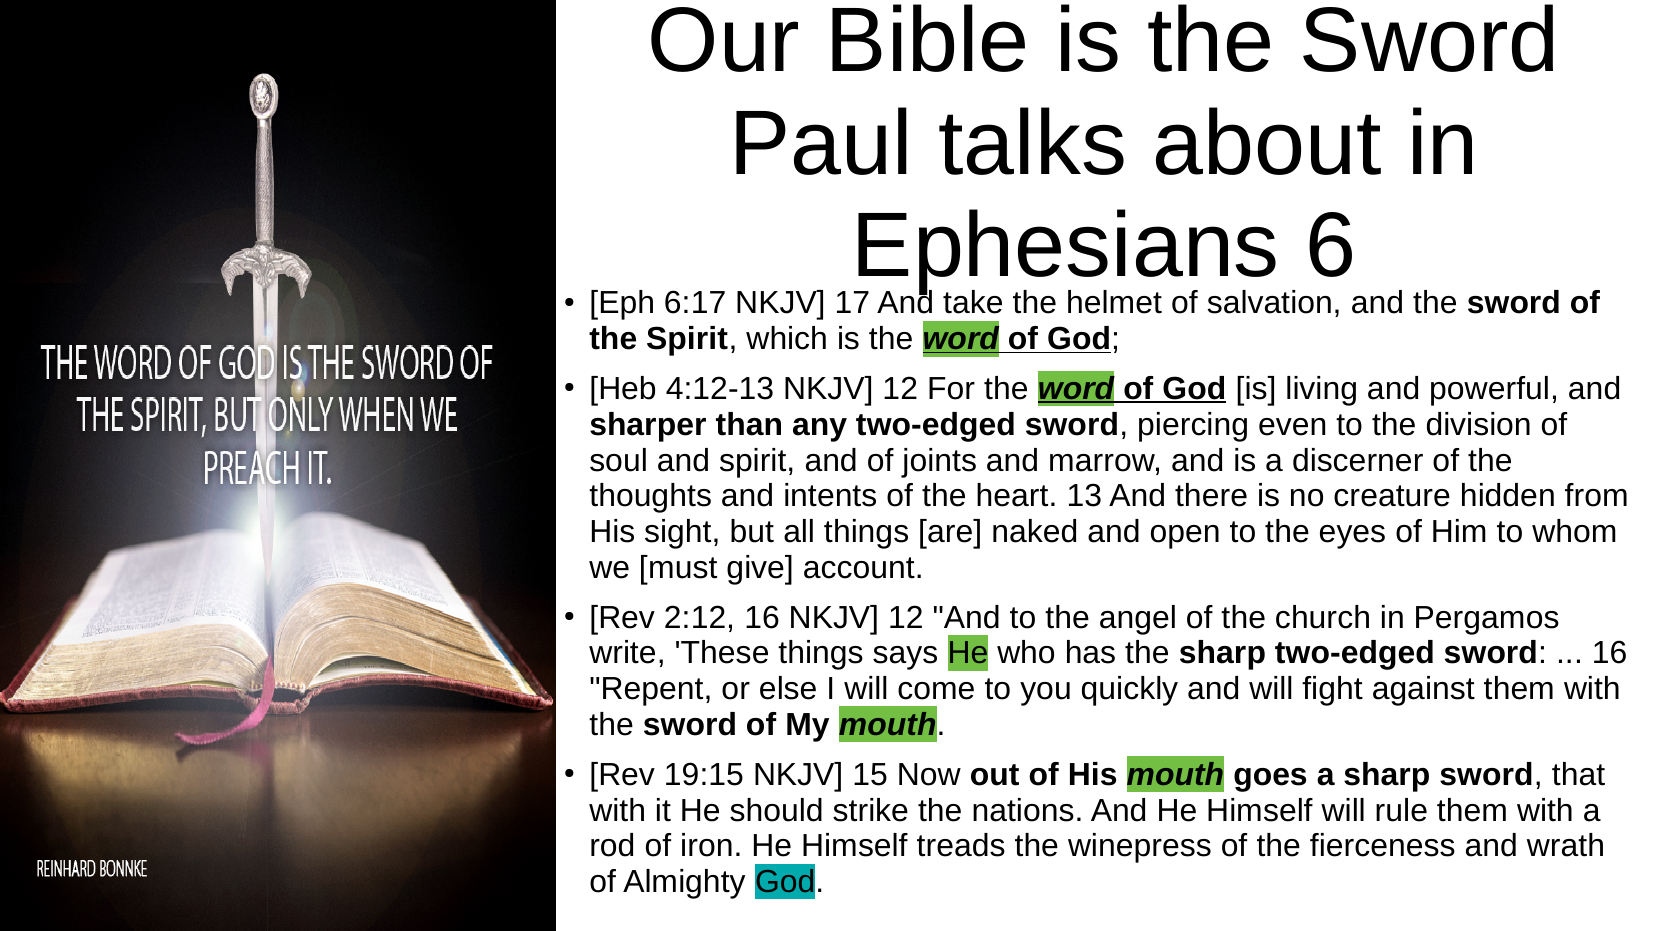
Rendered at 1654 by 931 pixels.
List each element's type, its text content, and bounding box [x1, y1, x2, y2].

list [Eph 6:17 NKJV] 17 And take the helmet of salvation, and the sword of the Spirit, which is the word of God; [Heb 4:12-13 NKJV] 12 For the word of God [is] living and powerful, and sharper than any two-edged sword, piercing even to the division of soul and spirit, and of joints and marrow, and is a discerner of the thoughts and intents of the heart. 13 And there is no creature hidden from His sight, but all things [are] naked and open to the eyes of Him to whom we [must give] account. [Rev 2:12, 16 NKJV] 12 "And to the angel of the church in Pergamos write, 'These things says He who has the sharp two-edged sword: ... 16 "Repent, or else I will come to you quickly and will fight against them with the sword of My mouth. [Rev 19:15 NKJV] 15 Now out of His mouth goes a sharp sword, that with it He should strike the nations. And He Himself will rule them with a rod of iron. He Himself treads the winepress of the fierceness and wrath of Almighty God. [555, 285, 1636, 916]
title Our Bible is the Sword Paul talks about in Ephesians 6 [555, 0, 1654, 297]
picture [0, 0, 556, 931]
